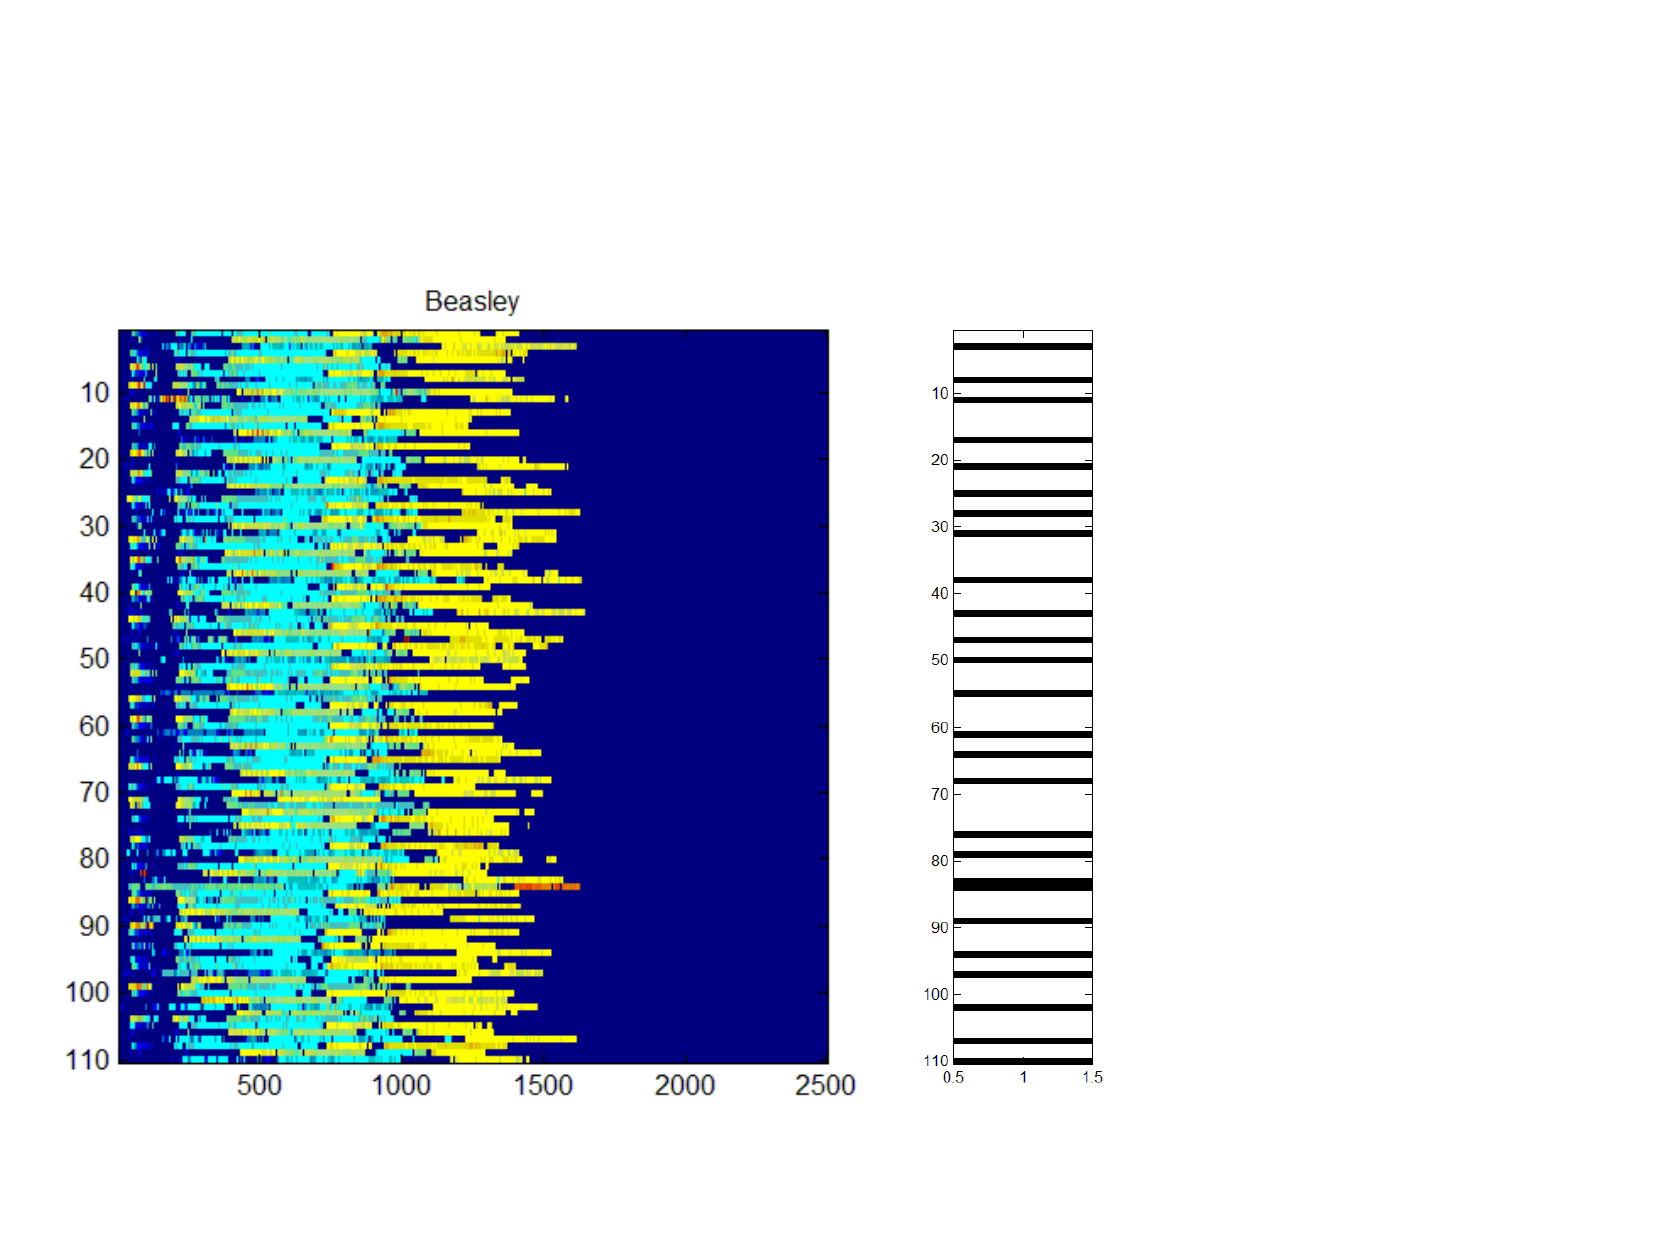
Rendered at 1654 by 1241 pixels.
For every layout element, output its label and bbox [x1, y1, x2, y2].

picture [0, 262, 1265, 1163]
